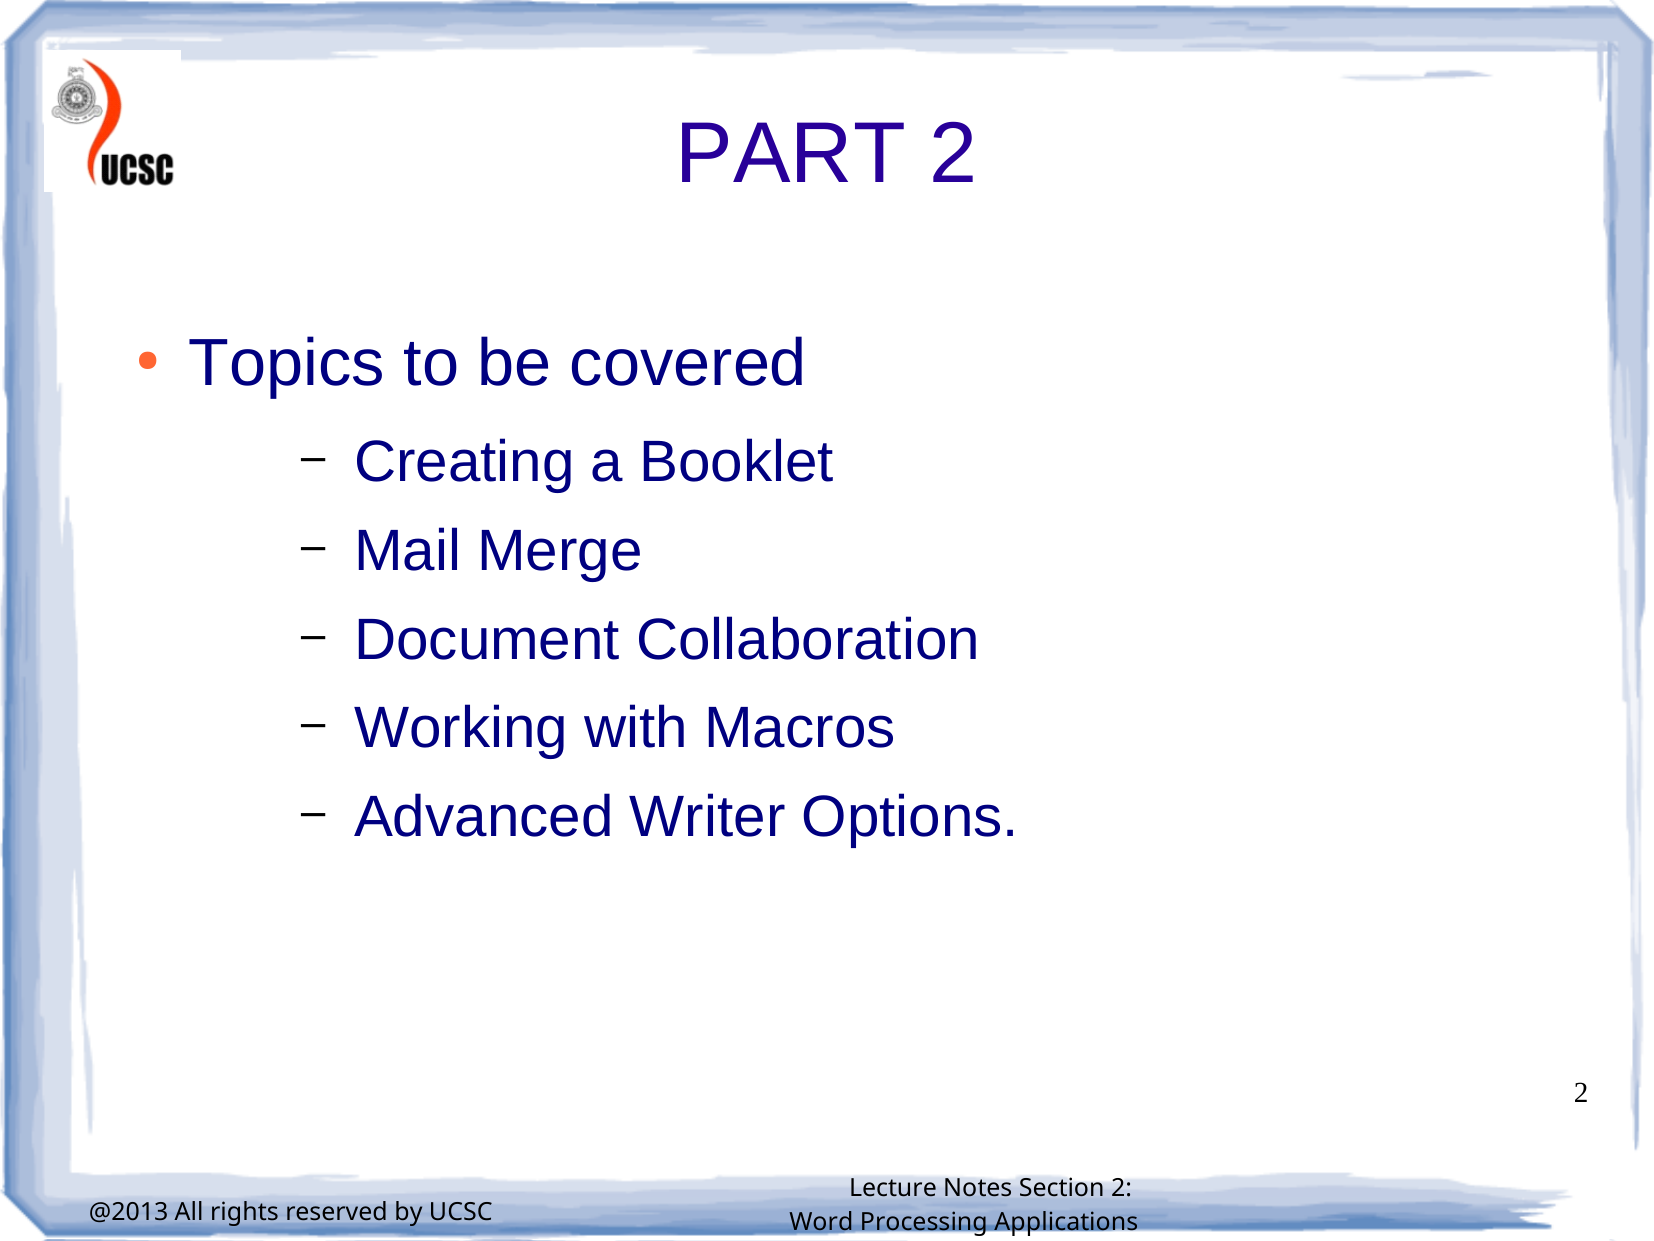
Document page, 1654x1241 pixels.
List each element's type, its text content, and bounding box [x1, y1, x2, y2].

picture [0, 0, 1654, 1241]
title PART 2 [82, 49, 1571, 257]
list Topics to be covered Creating a Booklet Mail Merge Document Collaboration Working with Macros Advanced Writer Options. [118, 324, 1571, 848]
